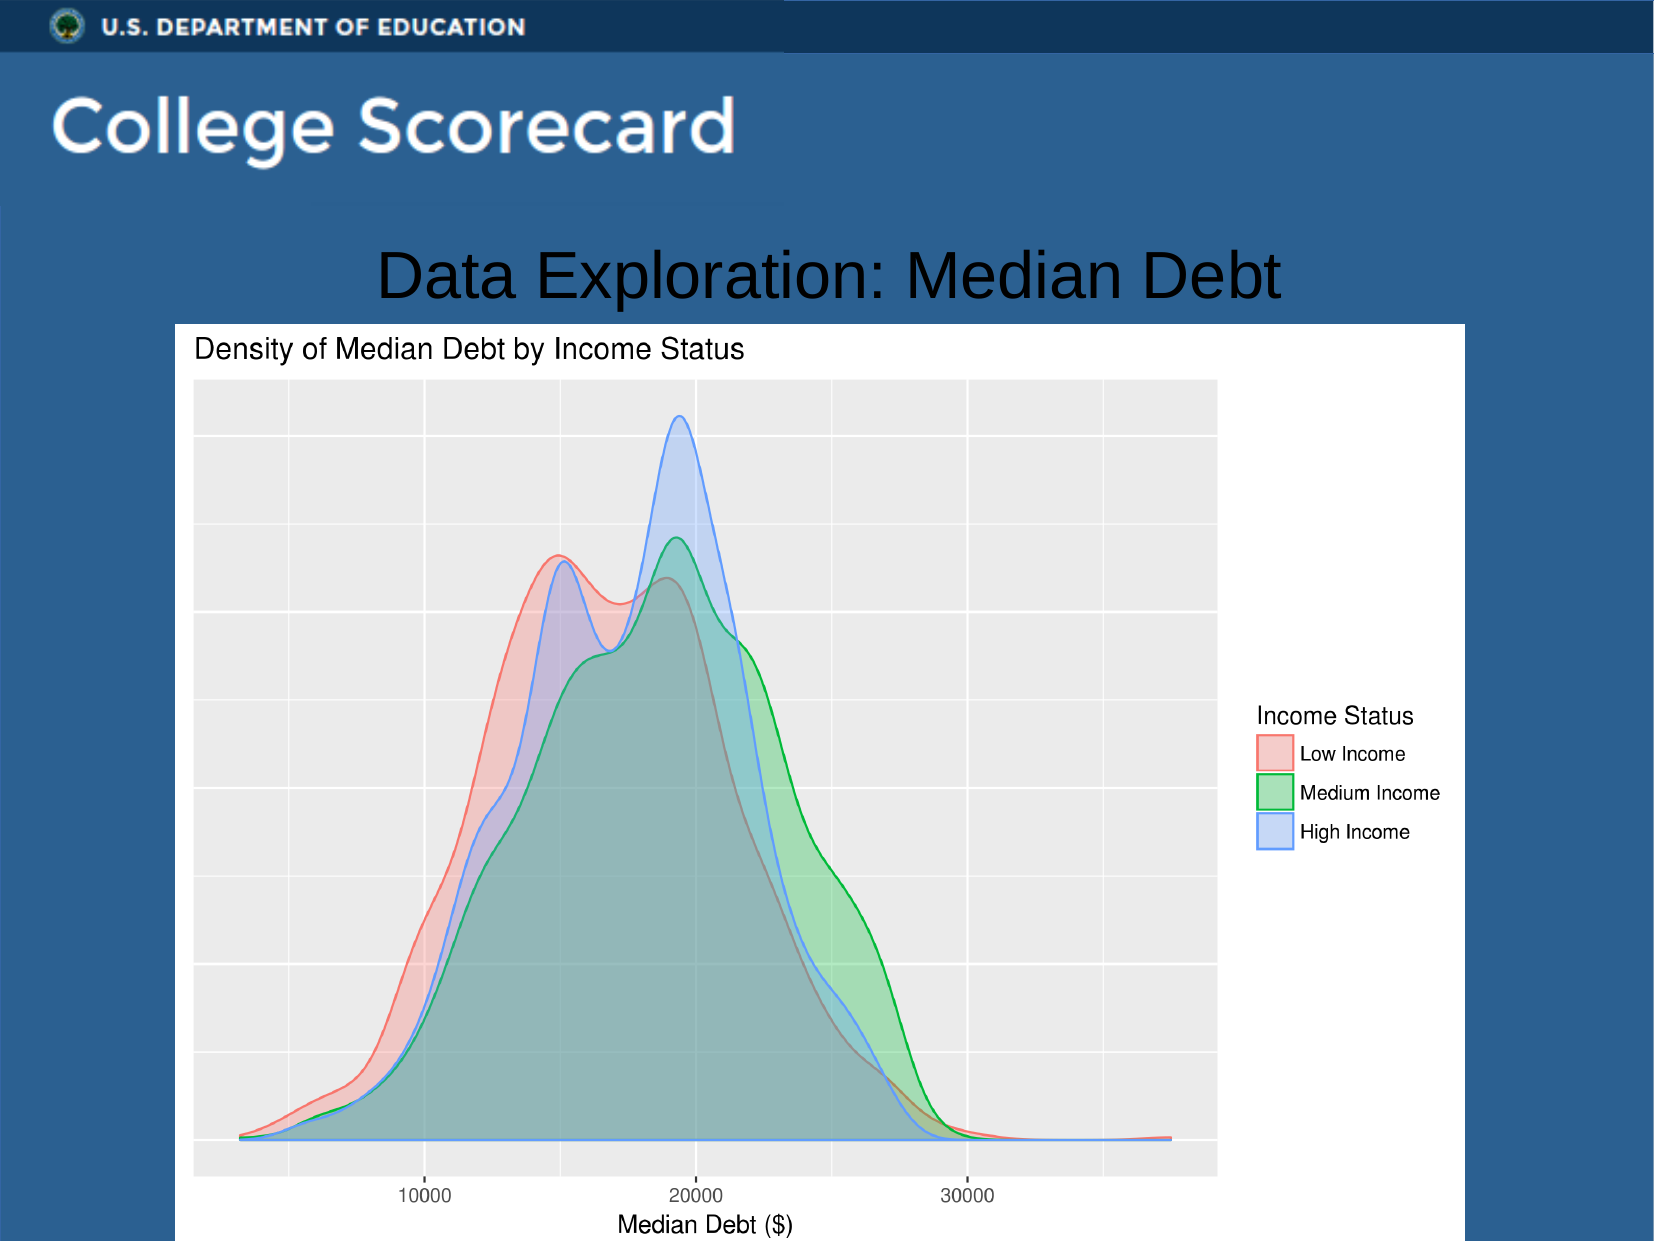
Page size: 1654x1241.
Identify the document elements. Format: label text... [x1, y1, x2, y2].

picture [175, 324, 1465, 1241]
text_box [0, 0, 1654, 230]
text_box Data Exploration: Median Debt [0, 230, 1654, 320]
picture [0, 0, 784, 206]
text_box [0, 320, 1654, 1241]
